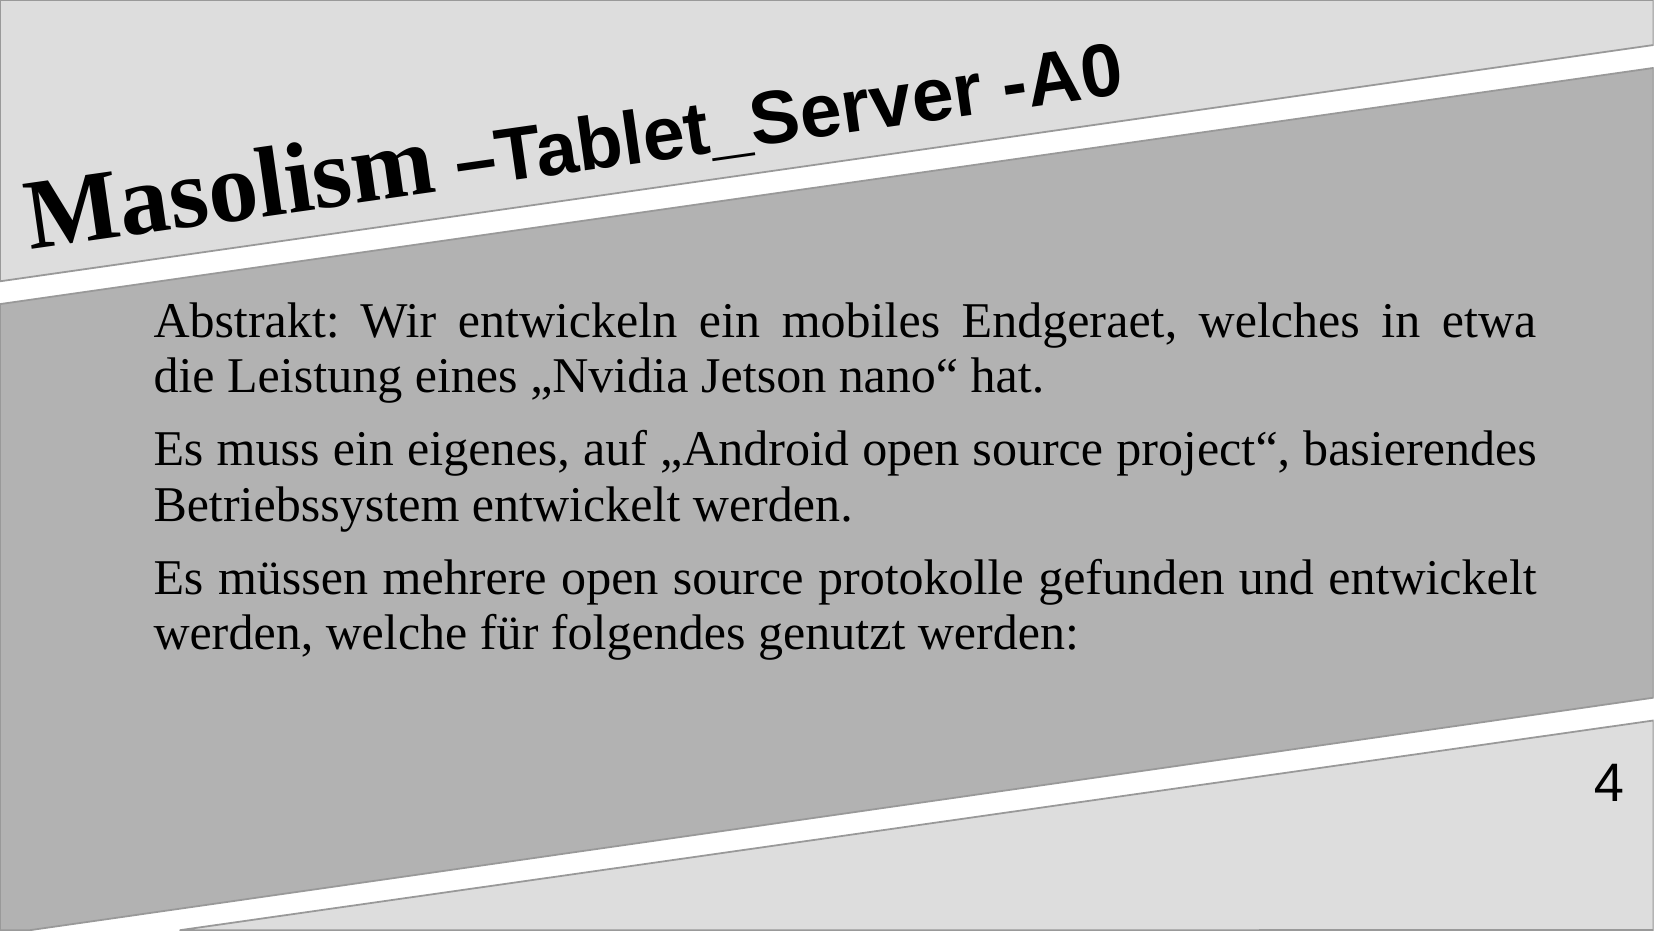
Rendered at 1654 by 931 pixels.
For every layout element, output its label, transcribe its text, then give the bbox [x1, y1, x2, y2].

title Masolism –Tablet_Server -A0 [11, 0, 1496, 272]
list Abstrakt: Wir entwickeln ein mobiles Endgeraet, welches in etwa die Leistung eines „Nvidia Jetson nano“ hat. Es muss ein eigenes, auf „Android open source project“, basierendes Betriebssystem entwickelt werden. Es müssen mehrere open source protokolle gefunden und entwickelt werden, welche für folgendes genutzt werden: [82, 292, 1538, 833]
